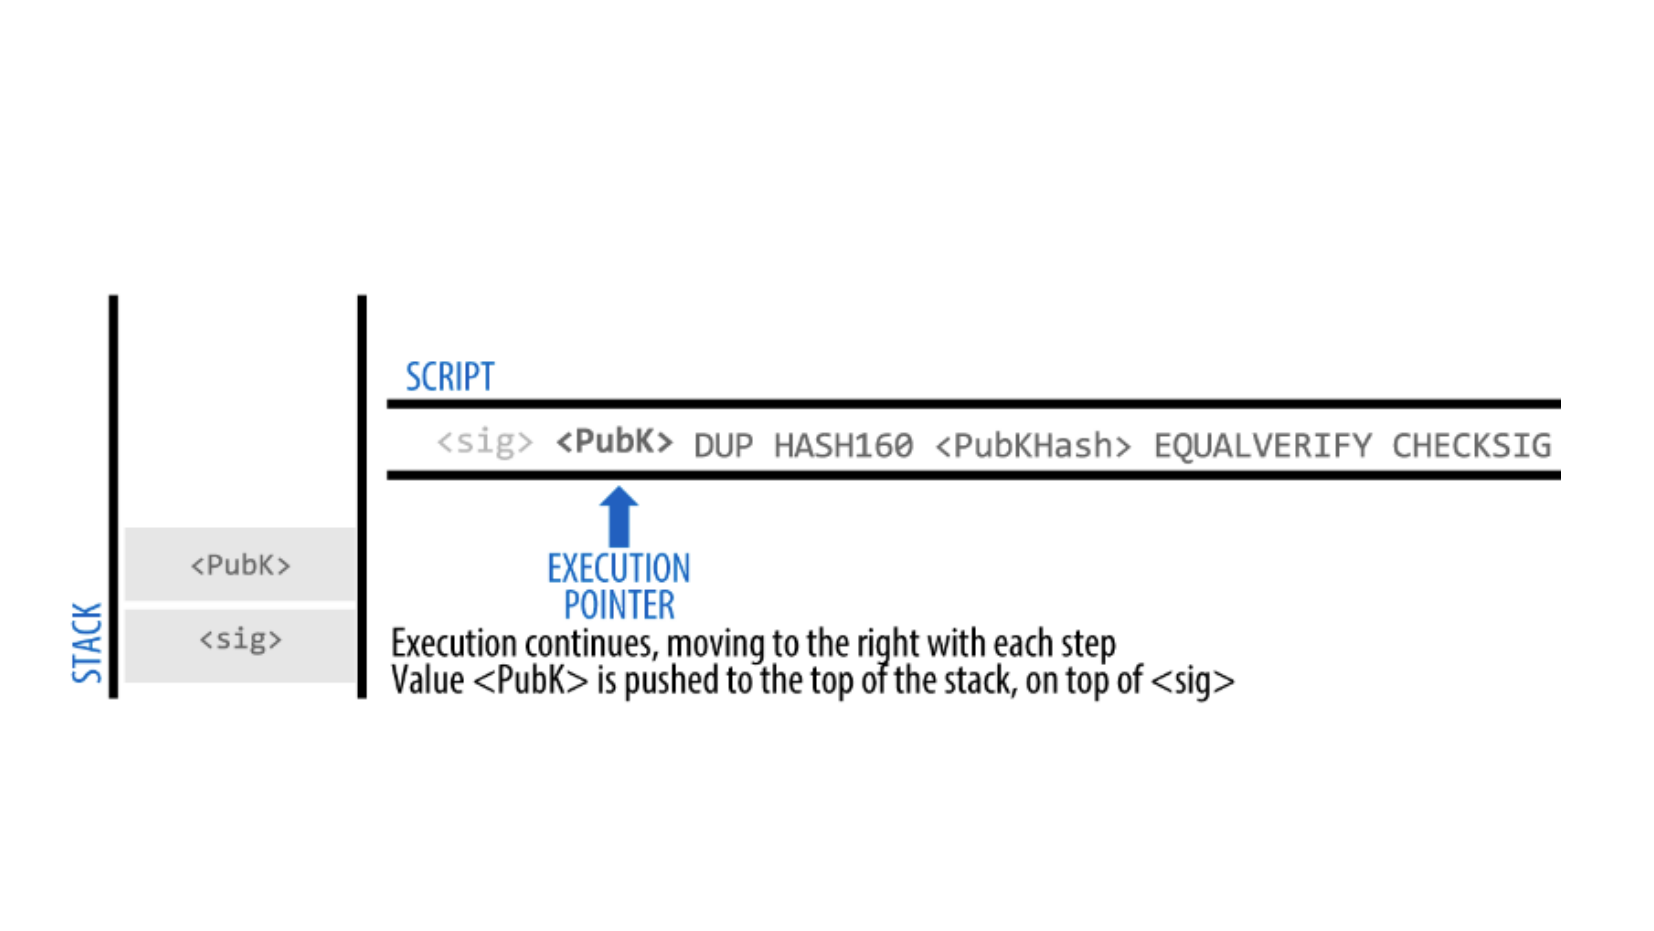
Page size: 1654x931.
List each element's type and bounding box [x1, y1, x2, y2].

picture [60, 267, 1561, 716]
